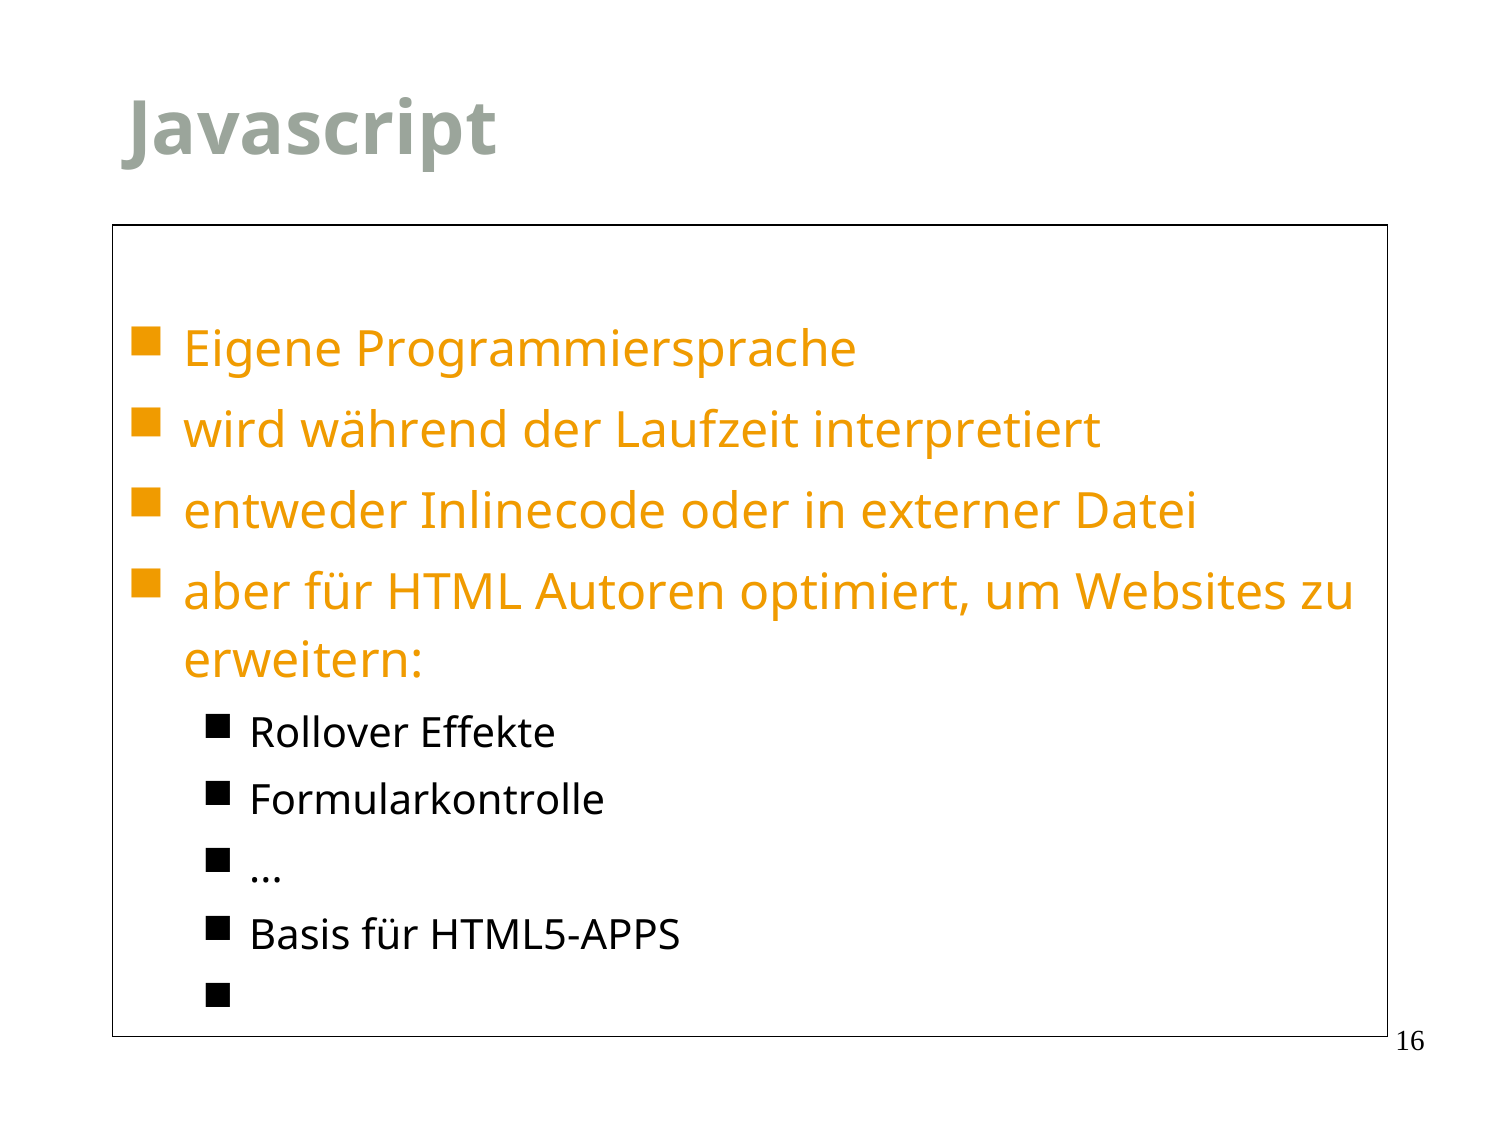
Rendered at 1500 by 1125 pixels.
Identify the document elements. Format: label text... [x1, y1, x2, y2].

list Eigene Programmiersprache wird während der Laufzeit interpretiert entweder Inlinecode oder in externer Datei aber für HTML Autoren optimiert, um Websites zu erweitern: Rollover Effekte Formularkontrolle ... Basis für HTML5-APPS [112, 224, 1388, 988]
title Javascript [112, 71, 1388, 179]
